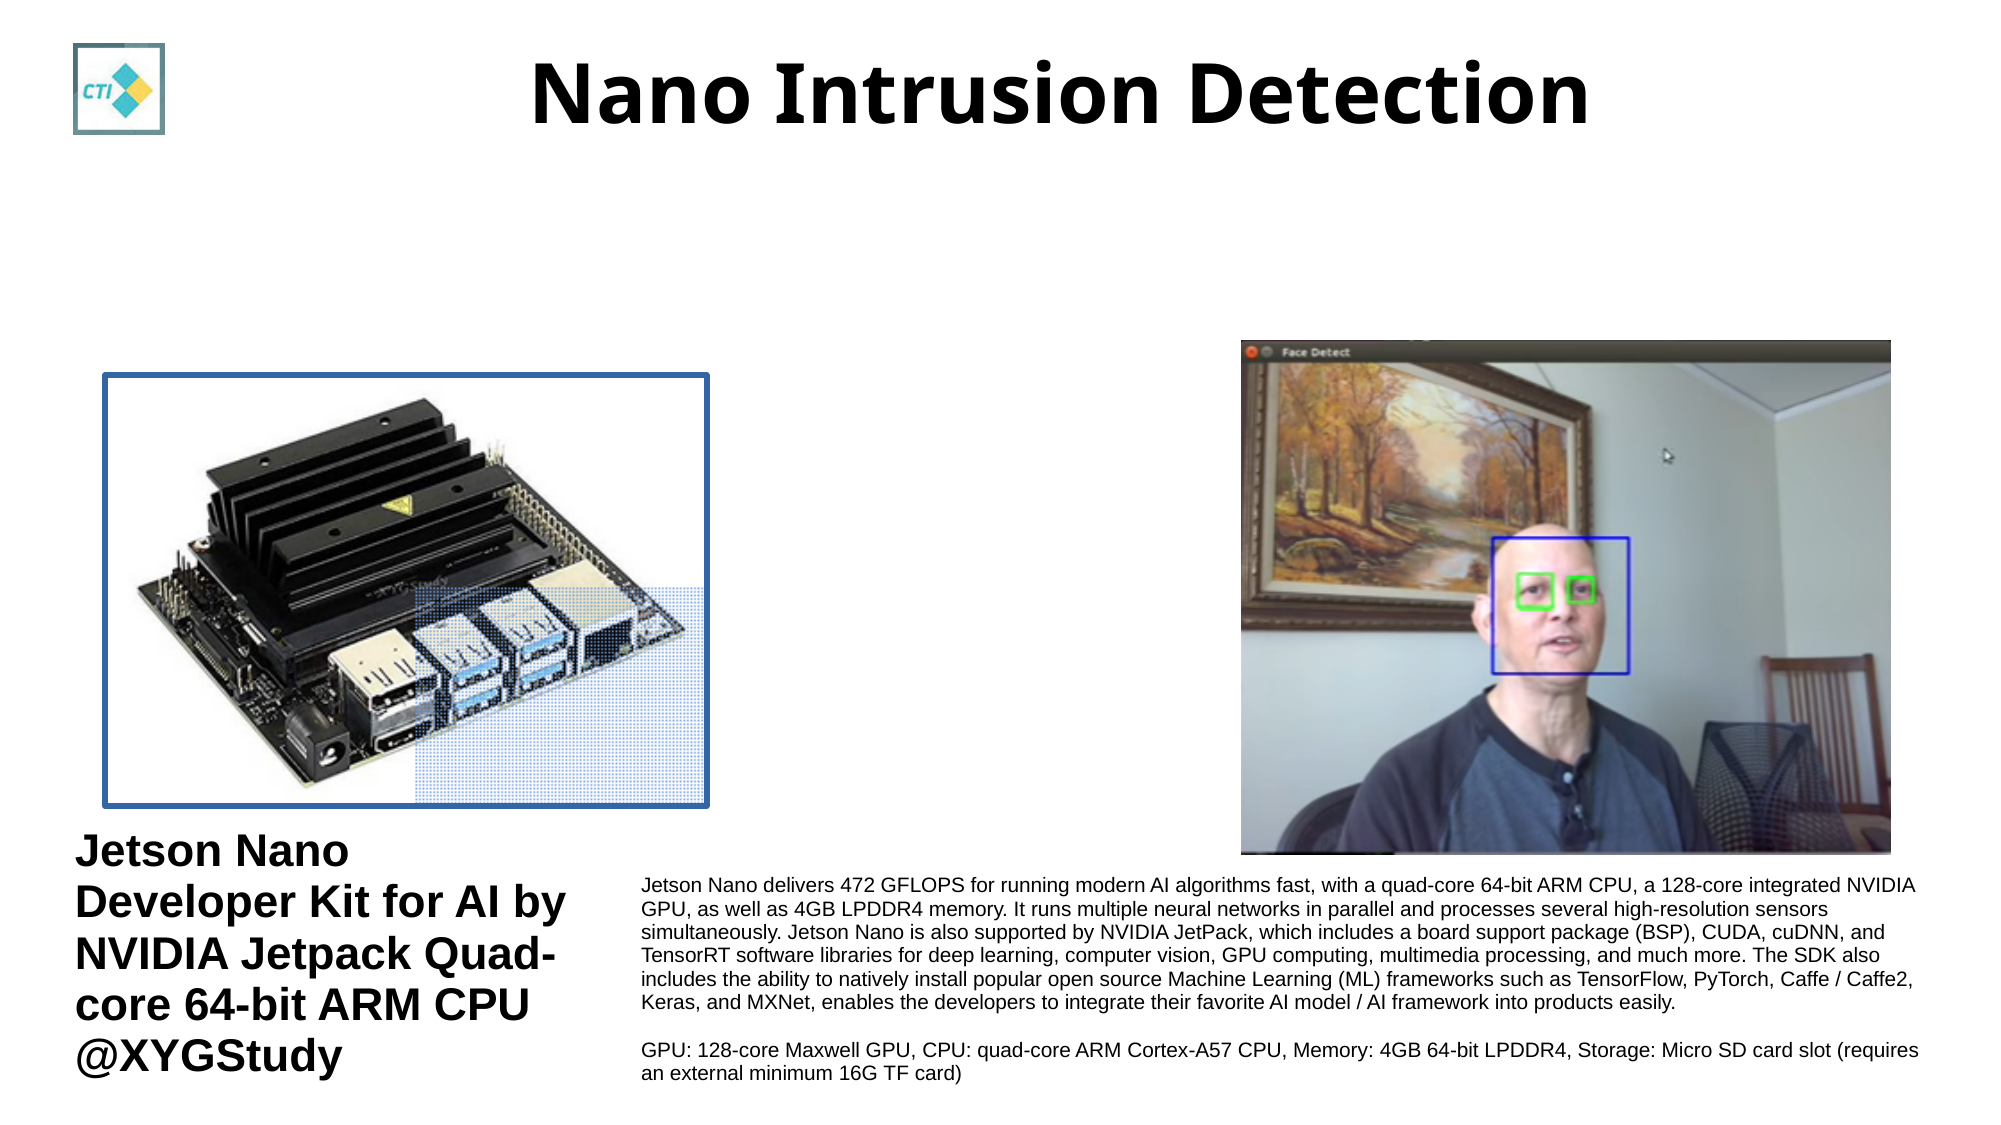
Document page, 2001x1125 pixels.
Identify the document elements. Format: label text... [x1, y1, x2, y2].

text_box Jetson Nano delivers 472 GFLOPS for running modern AI algorithms fast, with a quad-core 64-bit ARM CPU, a 128-core integrated NVIDIA GPU, as well as 4GB LPDDR4 memory. It runs multiple neural networks in parallel and processes several high-resolution sensors simultaneously. Jetson Nano is also supported by NVIDIA JetPack, which includes a board support package (BSP), CUDA, cuDNN, and TensorRT software libraries for deep learning, computer vision, GPU computing, multimedia processing, and much more. The SDK also includes the ability to natively install popular open source Machine Learning (ML) frameworks such as TensorFlow, PyTorch, Caffe / Caffe2, Keras, and MXNet, enables the developers to integrate their favorite AI model / AI framework into products easily. GPU: 128-core Maxwell GPU, CPU: quad-core ARM Cortex-A57 CPU, Memory: 4GB 64-bit LPDDR4, Storage: Micro SD card slot (requires an external minimum 16G TF card) [626, 866, 1962, 1125]
title Nano Intrusion Detection [300, 30, 1801, 148]
picture [73, 43, 165, 135]
picture [1241, 340, 1891, 856]
picture [108, 378, 704, 803]
text_box Jetson Nano Developer Kit for AI by NVIDIA Jetpack Quad-core 64-bit ARM CPU @XYGStudy [60, 817, 586, 1125]
